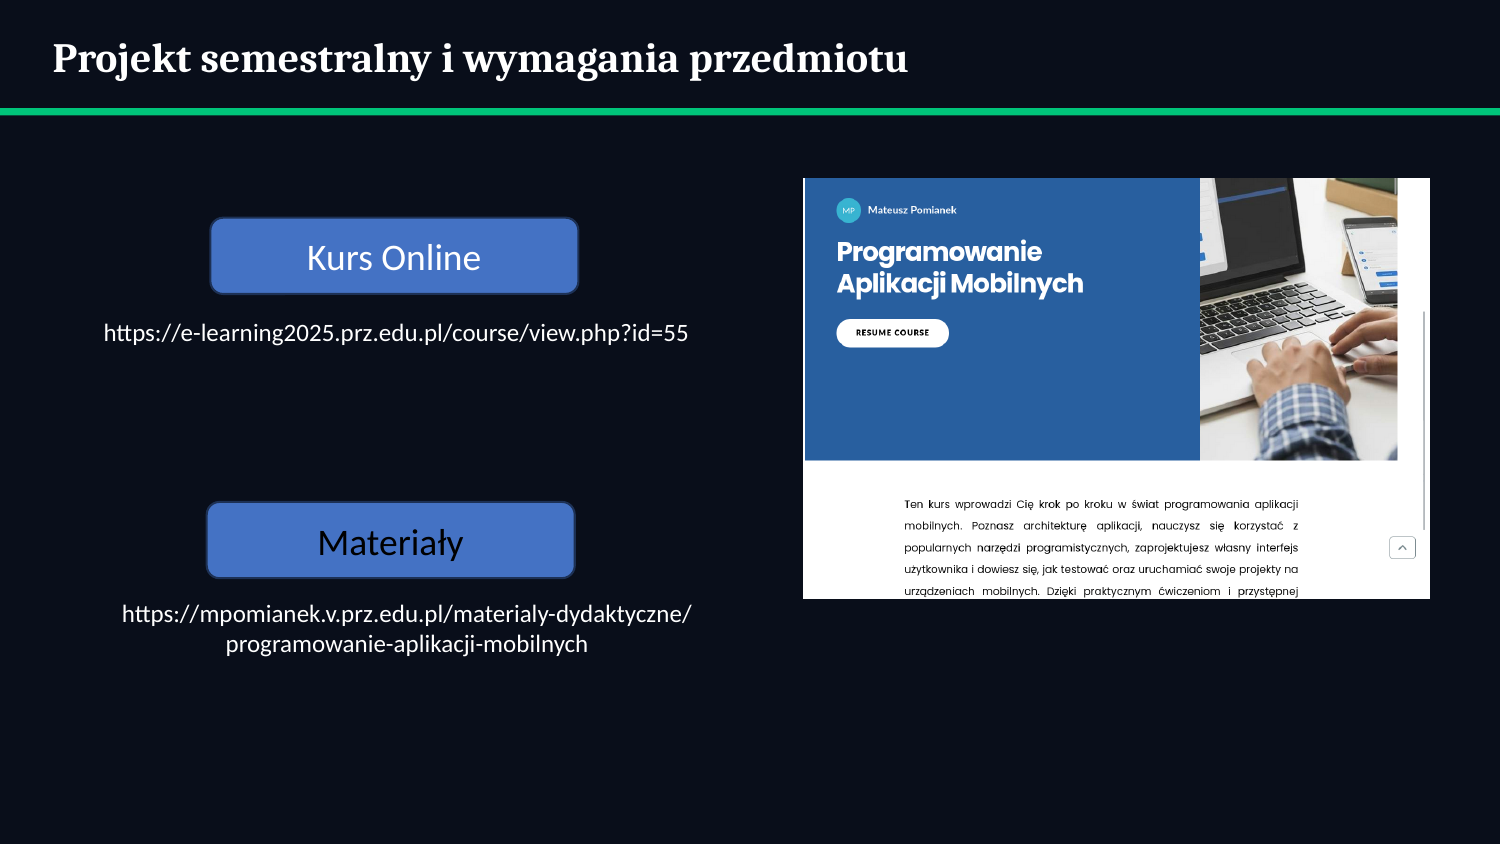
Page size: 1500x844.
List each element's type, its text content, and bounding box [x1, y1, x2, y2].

text_box Projekt semestralny i wymagania przedmiotu [52, 8, 1448, 102]
text_box [0, 0, 1500, 114]
text_box https://e-learning2025.prz.edu.pl/course/view.php?id=55 [84, 309, 709, 355]
text_box Materiały [206, 501, 575, 579]
text_box https://mpomianek.v.prz.edu.pl/materialy-dydaktyczne/programowanie-aplikacji-mobilnych [47, 590, 768, 711]
text_box Kurs Online​ [210, 217, 579, 294]
picture [803, 178, 1430, 600]
